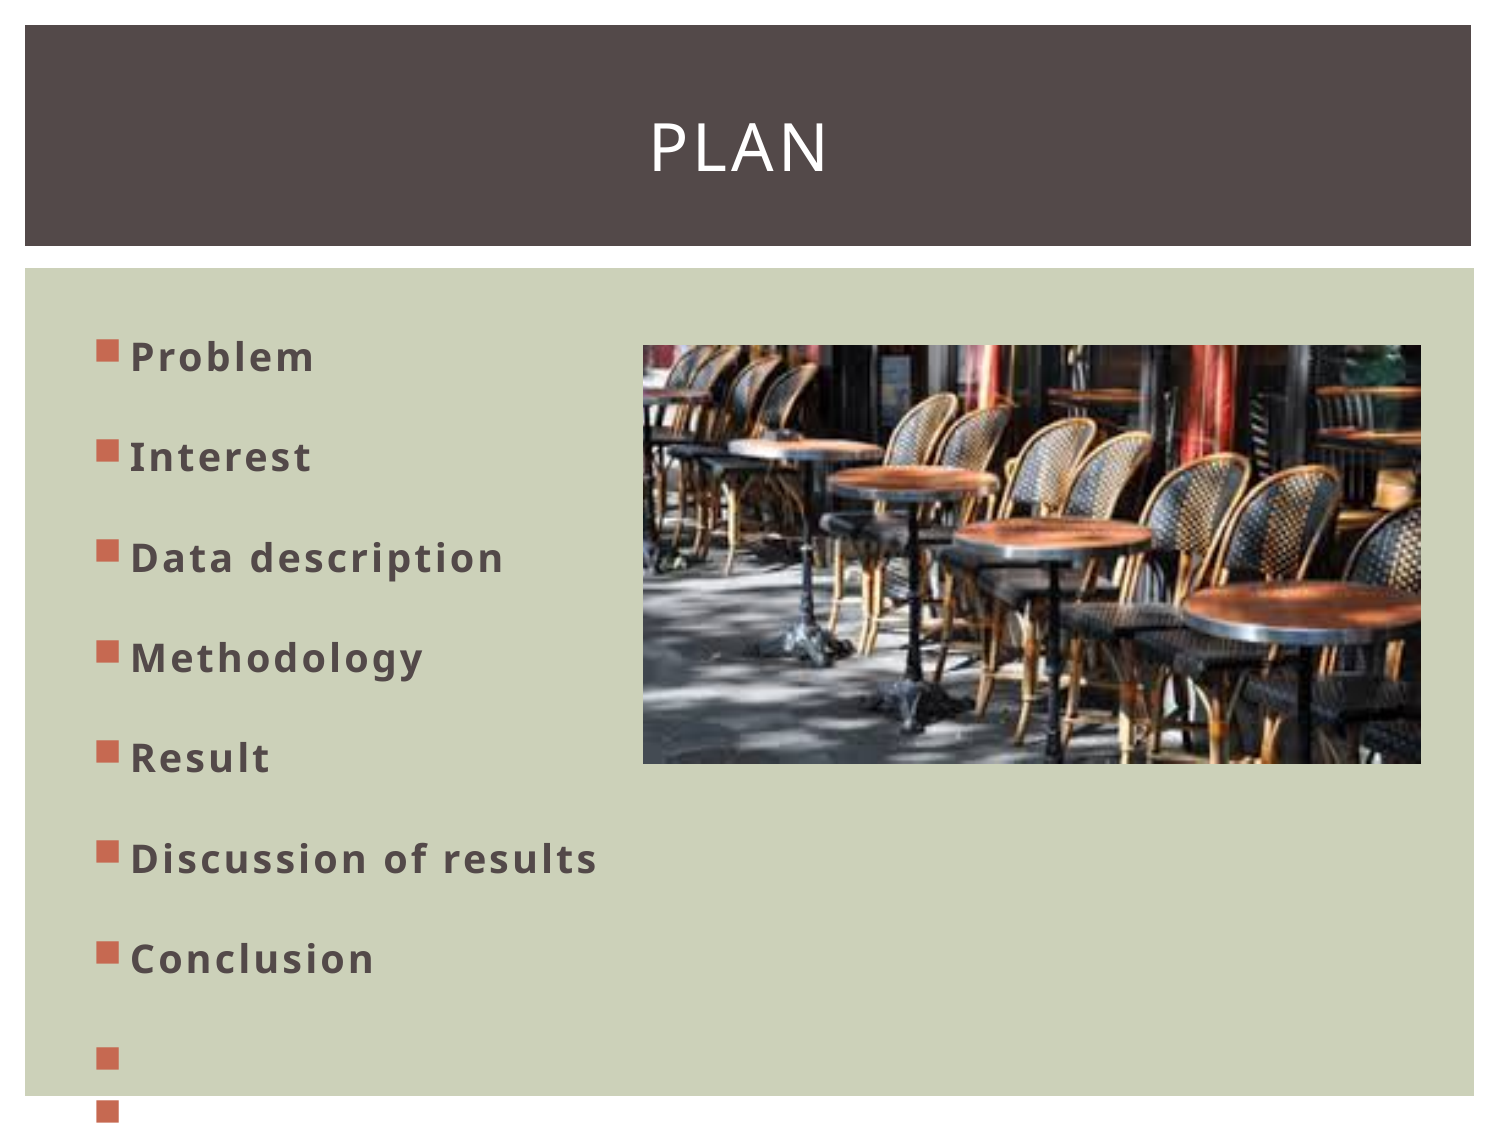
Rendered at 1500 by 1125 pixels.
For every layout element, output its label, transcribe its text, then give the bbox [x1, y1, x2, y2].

picture [643, 345, 1421, 764]
list Problem Interest Data description Methodology Result Discussion of results Conclusion [62, 281, 1442, 1006]
title Plan [62, 58, 1438, 232]
